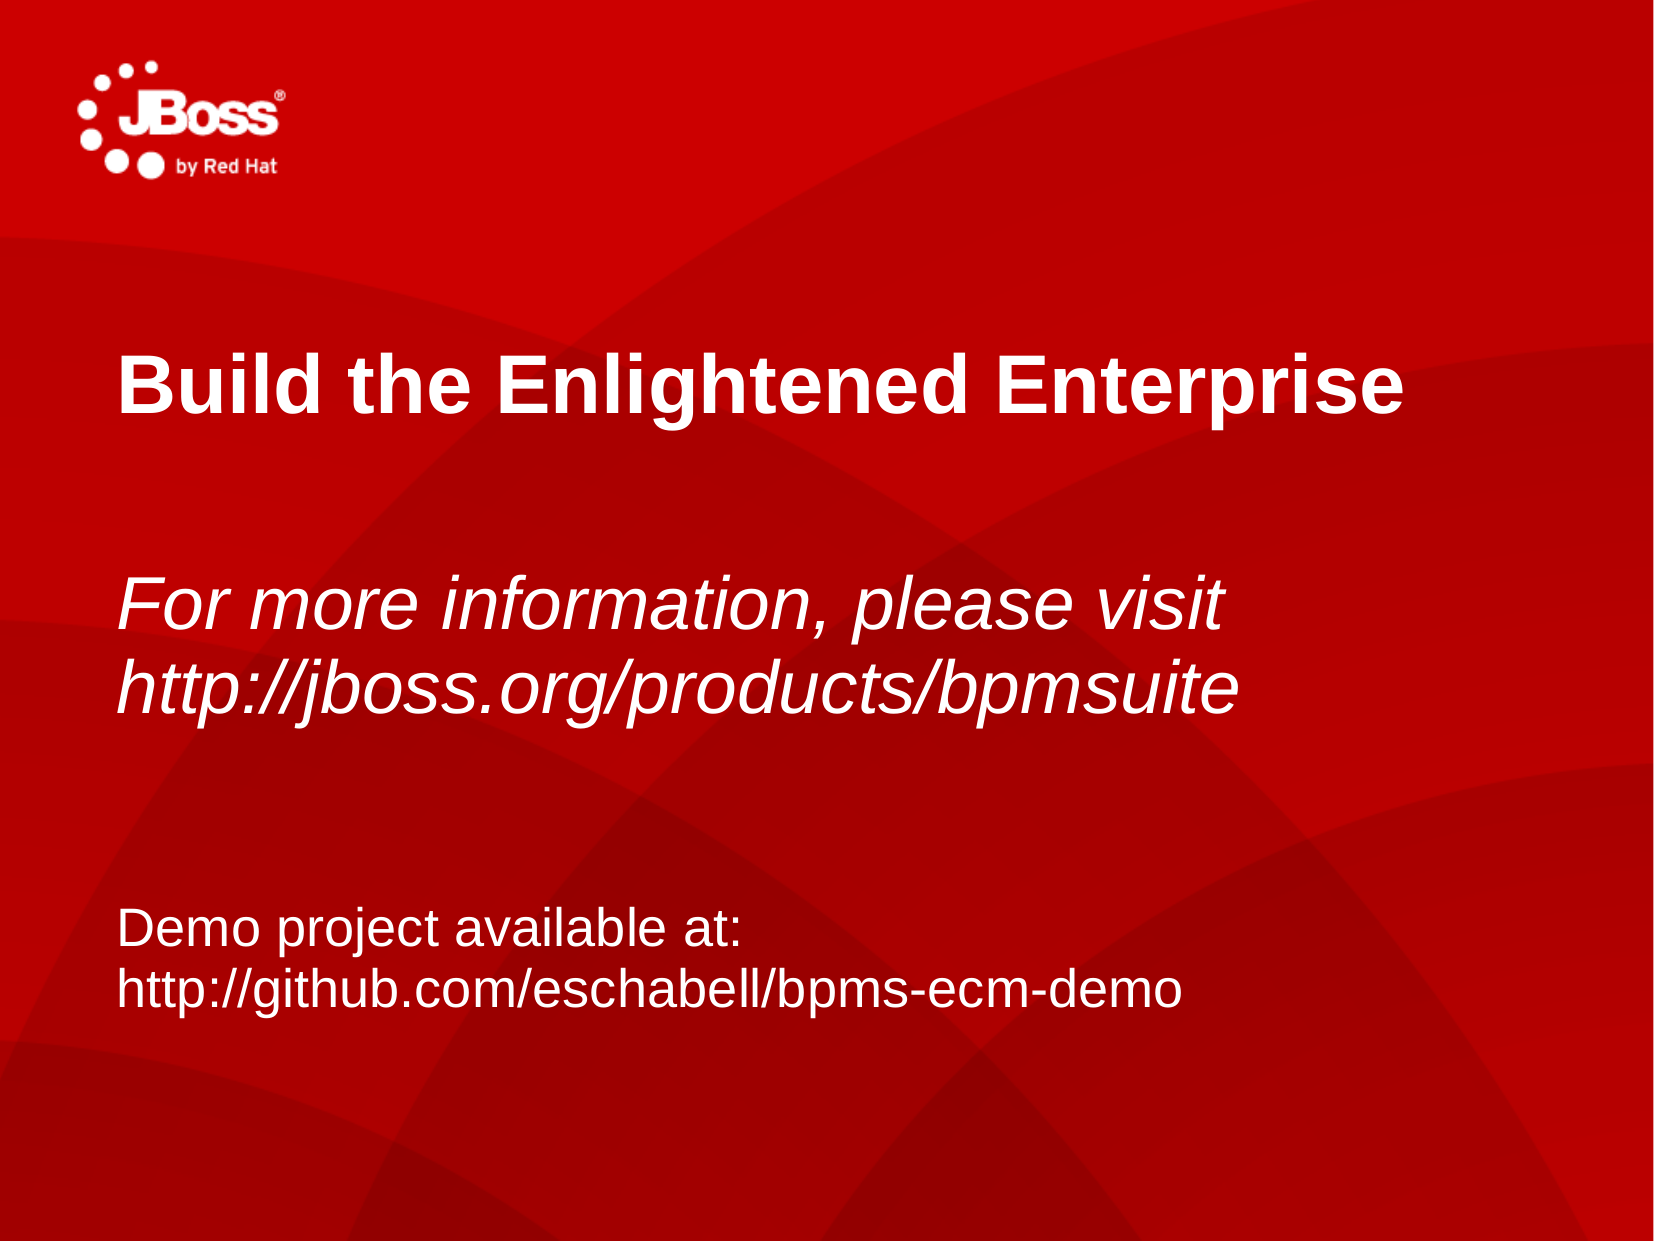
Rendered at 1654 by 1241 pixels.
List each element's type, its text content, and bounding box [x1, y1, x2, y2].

picture [0, 0, 1654, 1241]
text_box Build the Enlightened Enterprise For more information, please visit http://jboss.org/products/bpmsuite Demo project available at: http://github.com/eschabell/bpms-ecm-demo [101, 238, 1552, 1038]
